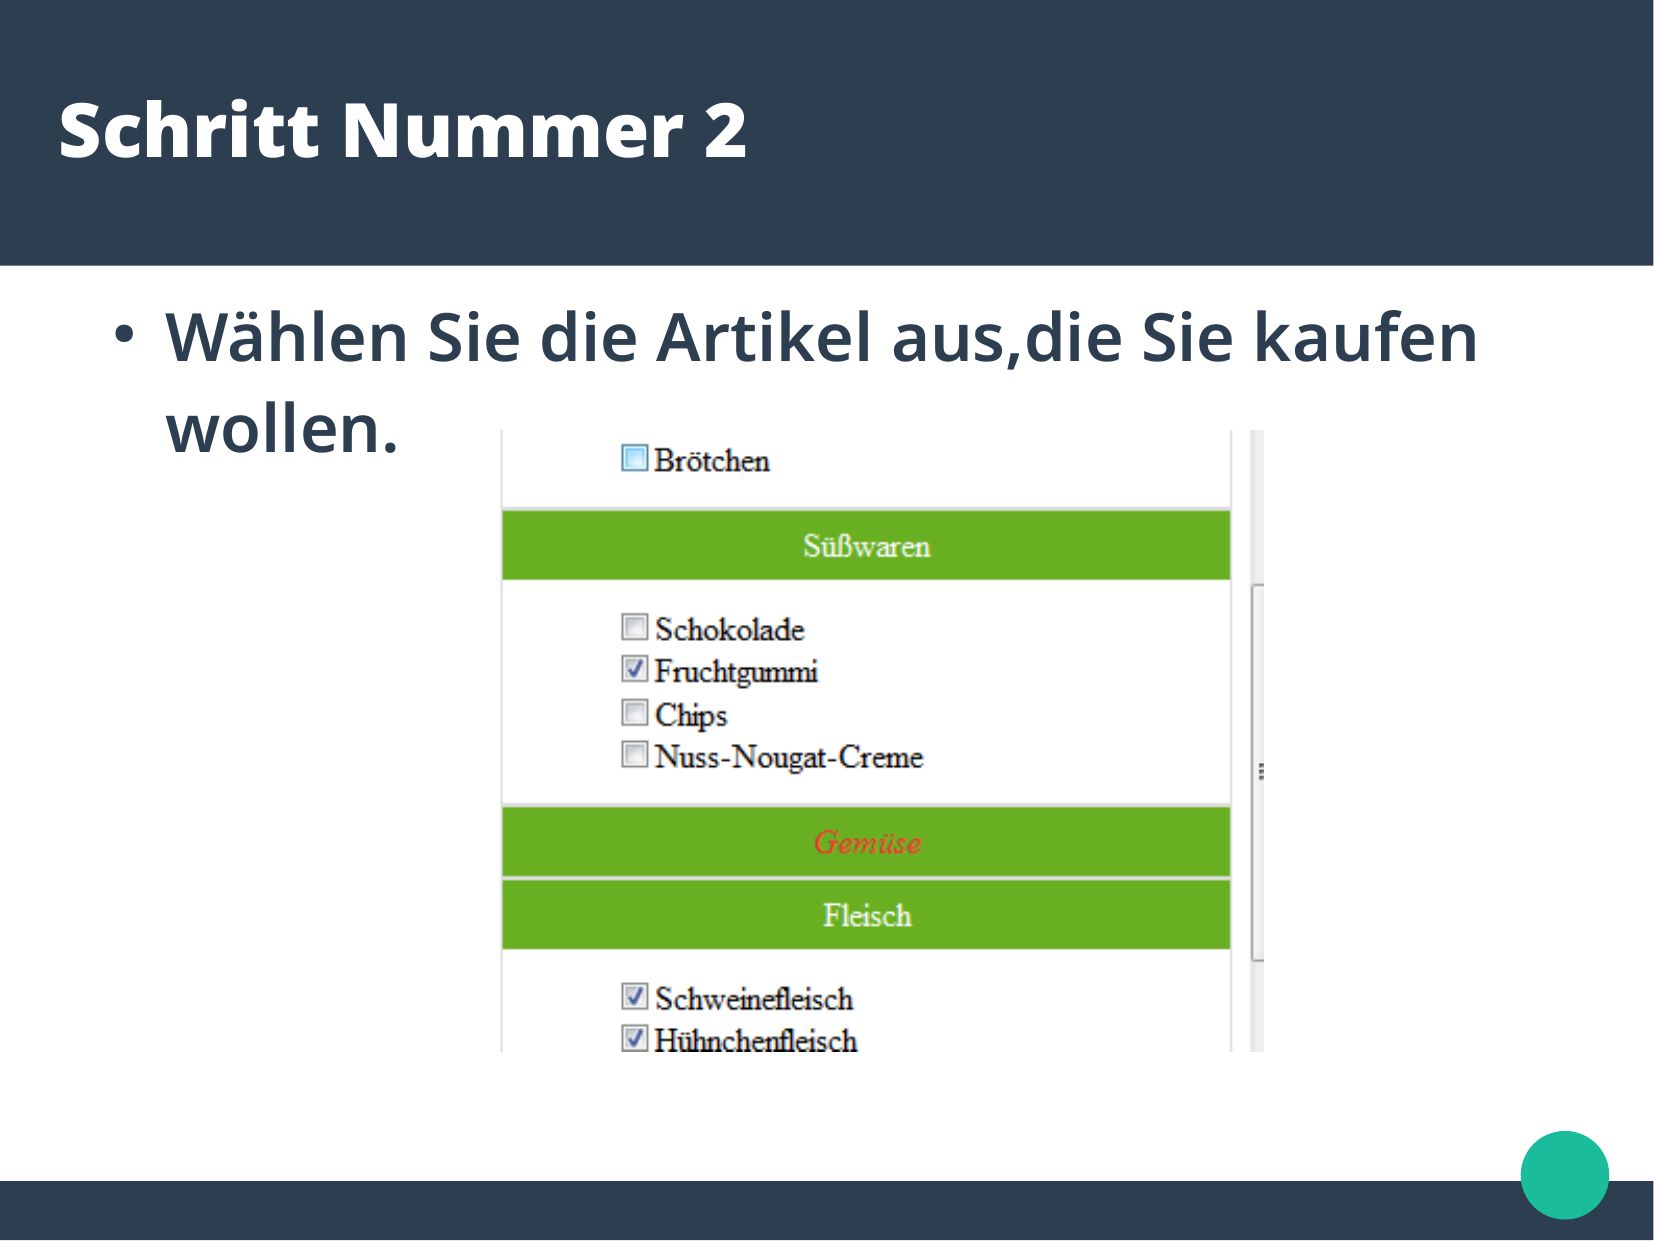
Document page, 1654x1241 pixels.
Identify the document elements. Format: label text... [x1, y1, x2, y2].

title Schritt Nummer 2 [59, 49, 1595, 207]
picture [401, 430, 1264, 1052]
list Wählen Sie die Artikel aus,die Sie kaufen wollen. [94, 290, 1583, 1010]
